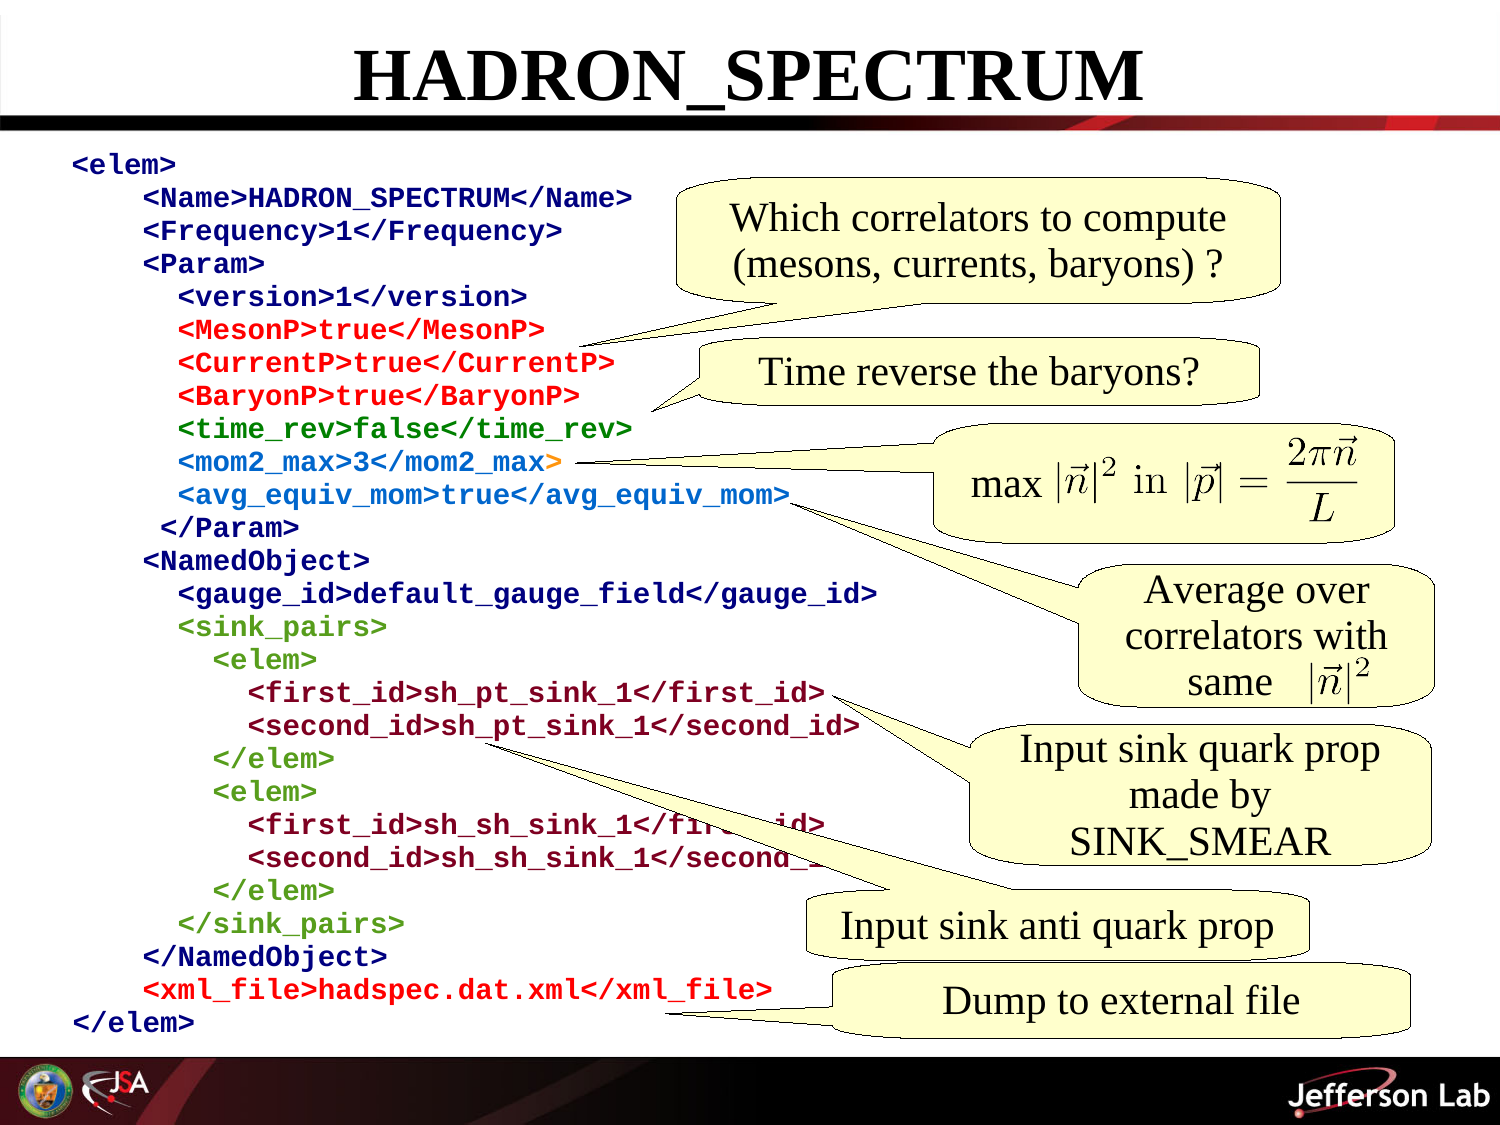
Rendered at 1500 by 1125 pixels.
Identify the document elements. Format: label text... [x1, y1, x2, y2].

title HADRON_SPECTRUM [112, 7, 1388, 137]
picture [0, 0, 1500, 1125]
text_box Input sink anti quark prop [485, 743, 1310, 961]
picture [1045, 432, 1367, 524]
text_box max [575, 423, 1395, 544]
text_box Which correlators to compute (mesons, currents, baryons) ? [579, 177, 1281, 347]
text_box Dump to external file [665, 962, 1411, 1039]
text_box Average over correlators with same [790, 503, 1435, 708]
text_box Time reverse the baryons? [651, 337, 1260, 412]
picture [1298, 653, 1374, 708]
text_box <elem> <Name>HADRON_SPECTRUM</Name> <Frequency>1</Frequency> <Param> <version>1</version> <MesonP>true</MesonP> <CurrentP>true</CurrentP> <BaryonP>true</BaryonP> <time_rev>false</time_rev> <mom2_max>3</mom2_max> <avg_equiv_mom>true</avg_equiv_mom> </Param> <NamedObject> <gauge_id>default_gauge_field</gauge_id> <sink_pairs> <elem> <first_id>sh_pt_sink_1</first_id> <second_id>sh_pt_sink_1</second_id> </elem> <elem> <first_id>sh_sh_sink_1</first_id> <second_id>sh_sh_sink_1</second_id> </elem> </sink_pairs> </NamedObject> <xml_file>hadspec.dat.xml</xml_file> </elem> [22, 137, 1500, 1125]
text_box Input sink quark prop made by SINK_SMEAR [832, 695, 1432, 866]
